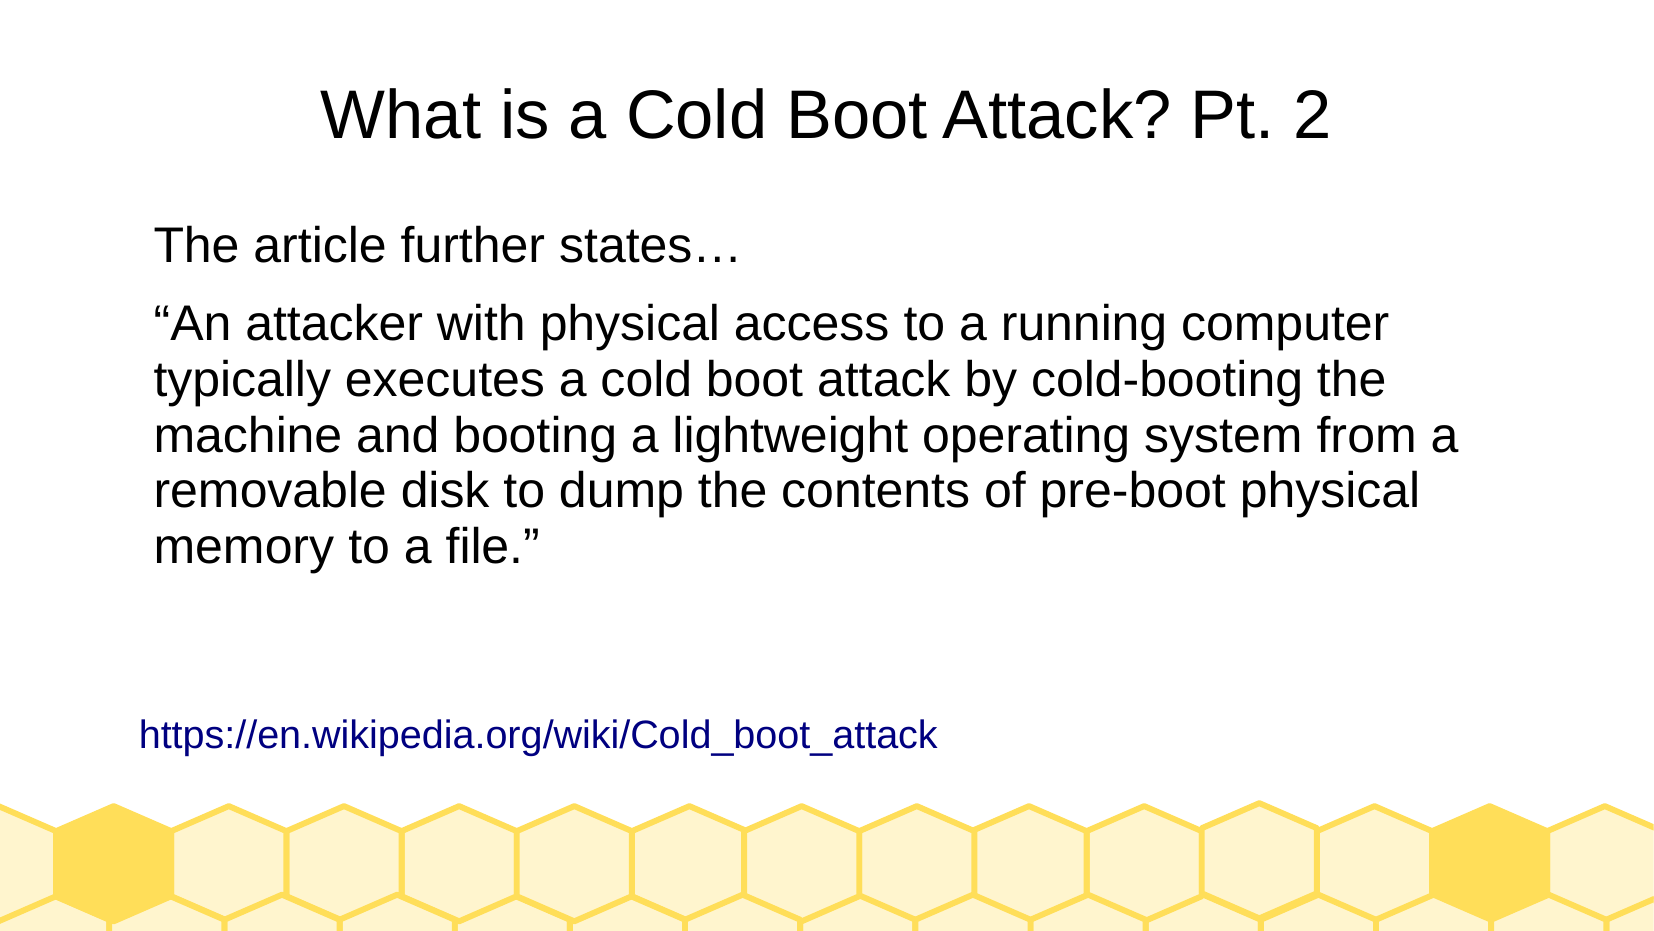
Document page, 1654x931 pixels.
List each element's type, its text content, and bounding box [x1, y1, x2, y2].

list The article further states… “An attacker with physical access to a running computer typically executes a cold boot attack by cold-booting the machine and booting a lightweight operating system from a removable disk to dump the contents of pre-boot physical memory to a file.” [82, 217, 1571, 676]
title What is a Cold Boot Attack? Pt. 2 [82, 37, 1571, 193]
list https://en.wikipedia.org/wiki/Cold_boot_attack [82, 712, 1571, 757]
